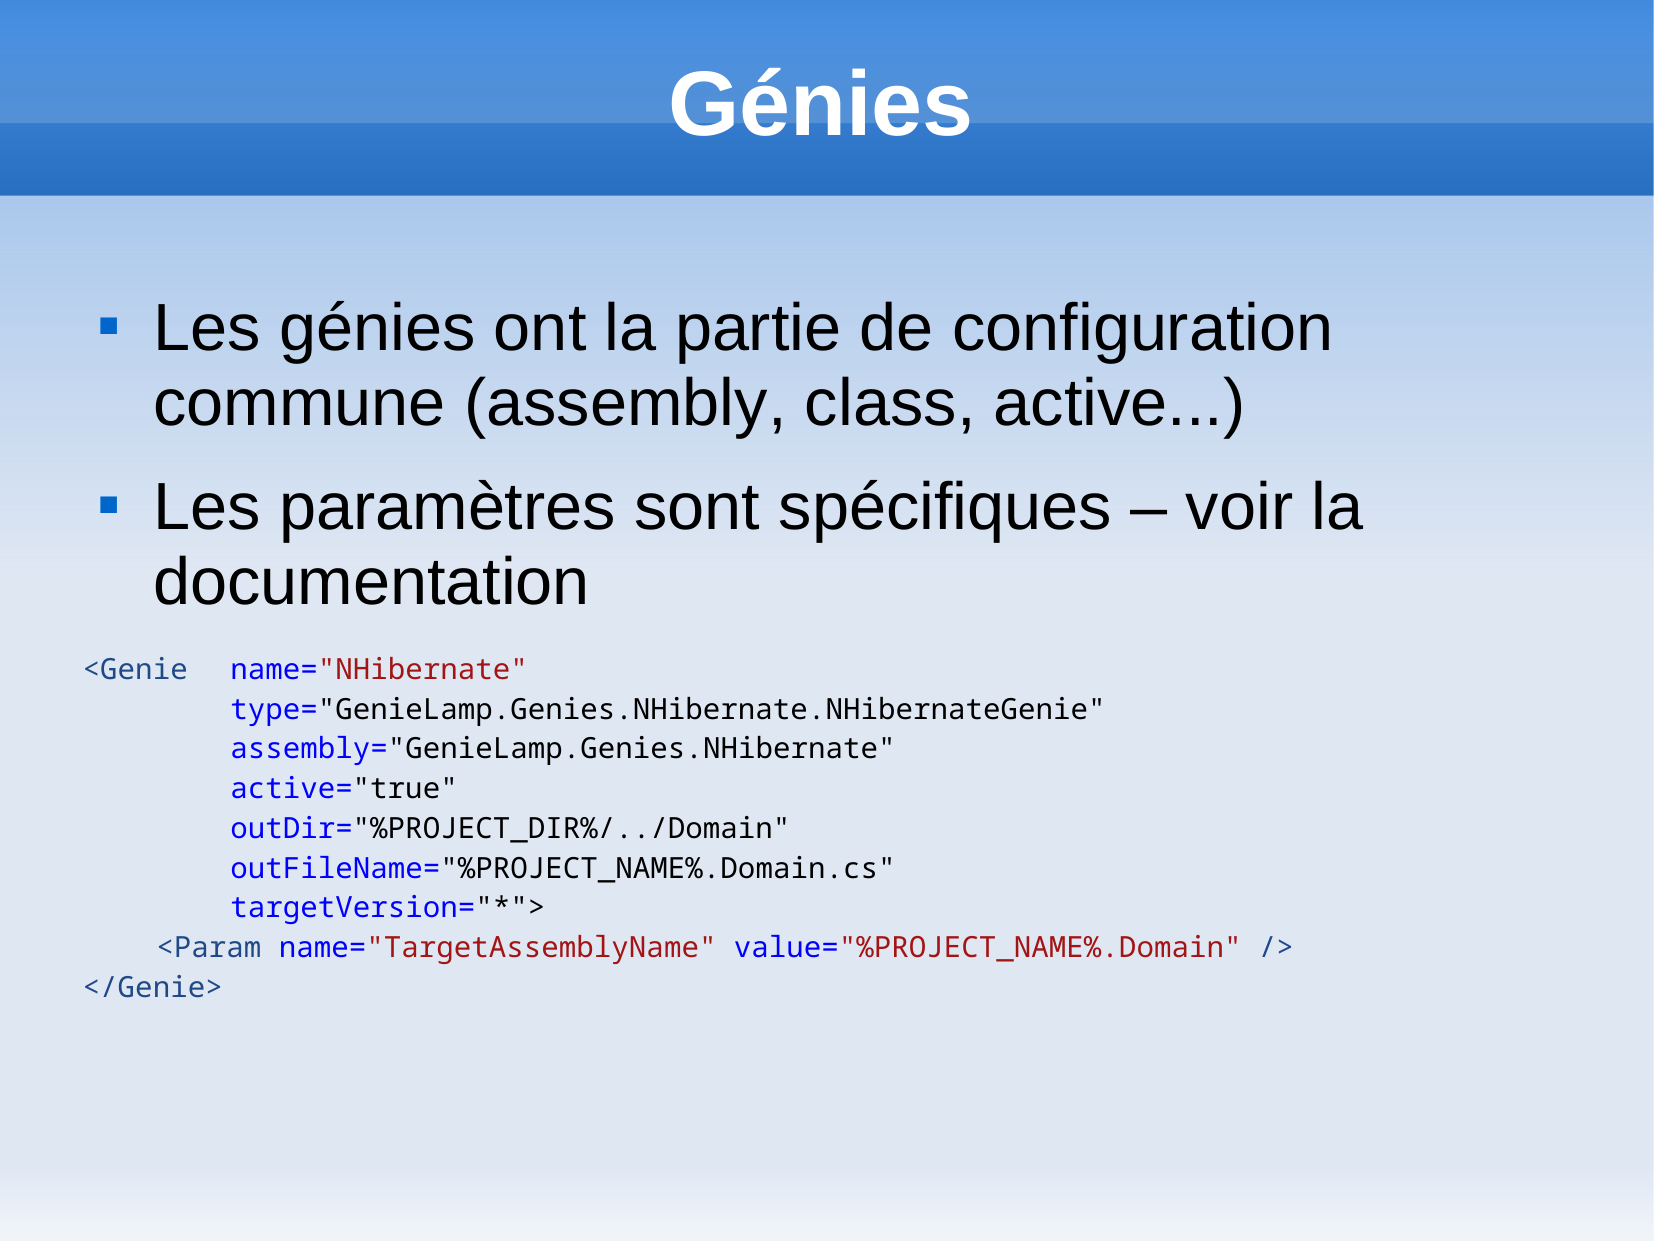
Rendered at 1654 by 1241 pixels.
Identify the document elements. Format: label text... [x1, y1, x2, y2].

picture [0, 0, 1654, 1241]
title Génies [76, 0, 1565, 208]
list Les génies ont la partie de configuration commune (assembly, class, active...) Les paramètres sont spécifiques – voir la documentation <Genie name="NHibernate" type="GenieLamp.Genies.NHibernate.NHibernateGenie" assembly="GenieLamp.Genies.NHibernate" active="true" outDir="%PROJECT_DIR%/../Domain" outFileName="%PROJECT_NAME%.Domain.cs" targetVersion="*"> <Param name="TargetAssemblyName" value="%PROJECT_NAME%.Domain" /> </Genie> [82, 290, 1571, 1094]
